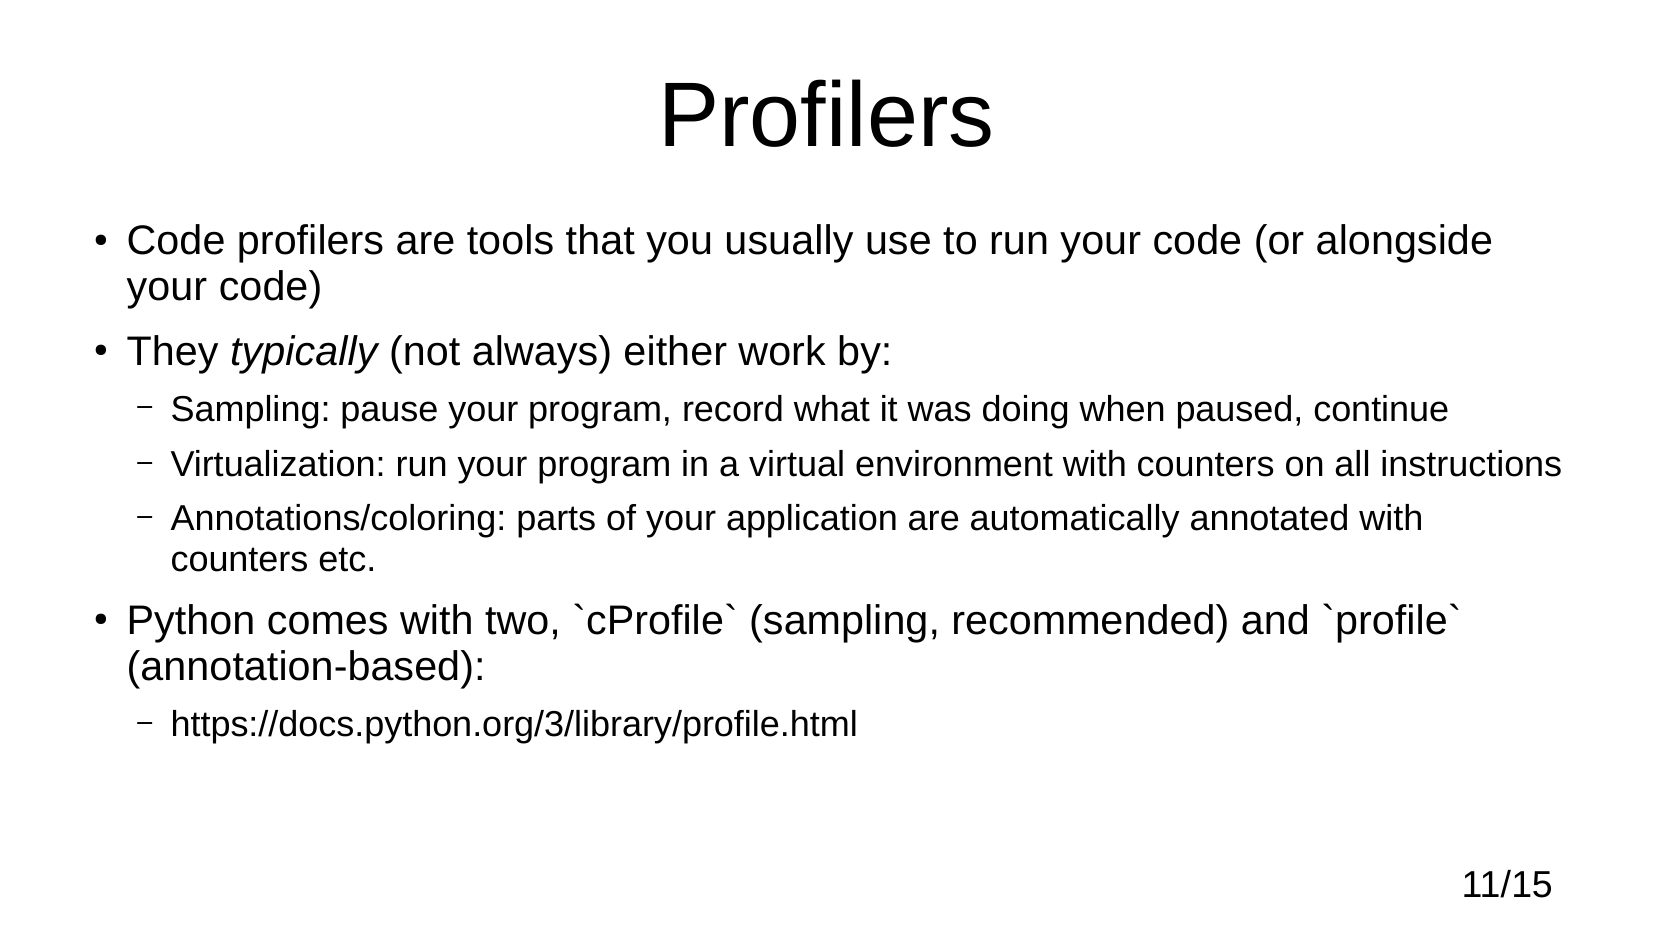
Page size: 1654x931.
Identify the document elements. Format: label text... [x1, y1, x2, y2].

title Profilers [82, 37, 1571, 193]
text_box <number>/15 [1446, 856, 1625, 931]
list Code profilers are tools that you usually use to run your code (or alongside your code) They typically (not always) either work by: Sampling: pause your program, record what it was doing when paused, continue Virtualization: run your program in a virtual environment with counters on all instructions Annotations/coloring: parts of your application are automatically annotated with counters etc. Python comes with two, `cProfile` (sampling, recommended) and `profile` (annotation-based): https://docs.python.org/3/library/profile.html [82, 217, 1571, 758]
